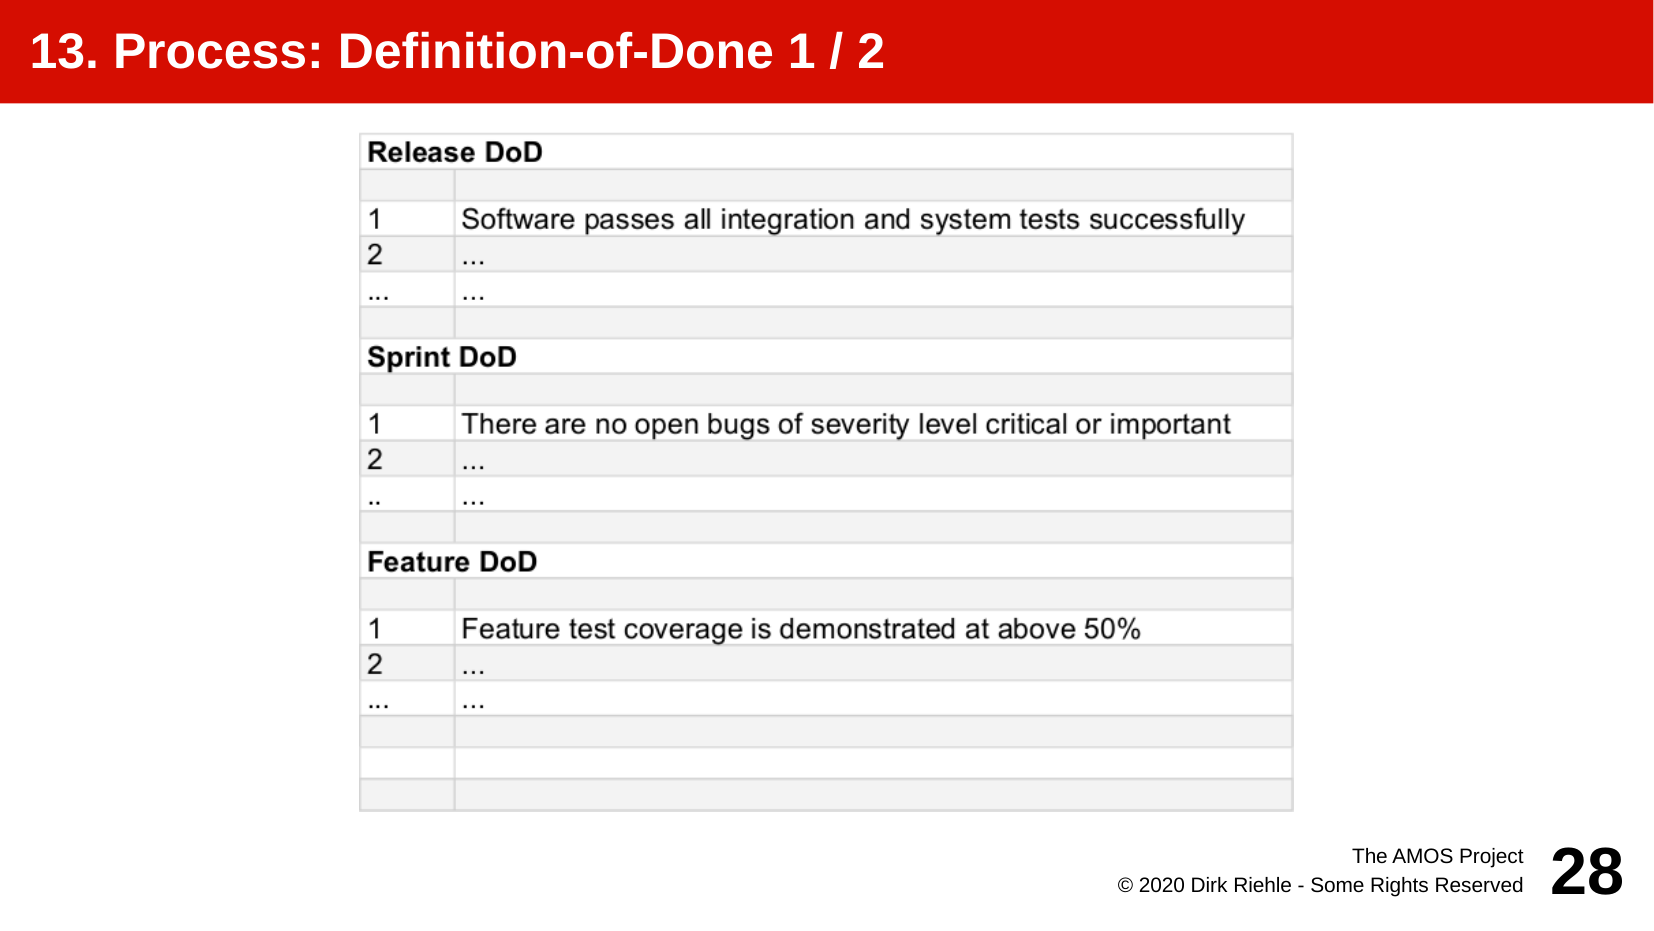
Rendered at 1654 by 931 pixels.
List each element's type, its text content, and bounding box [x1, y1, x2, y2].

picture [369, 132, 1284, 812]
title 13. Process: Definition-of-Done 1 / 2 [0, 0, 1654, 104]
